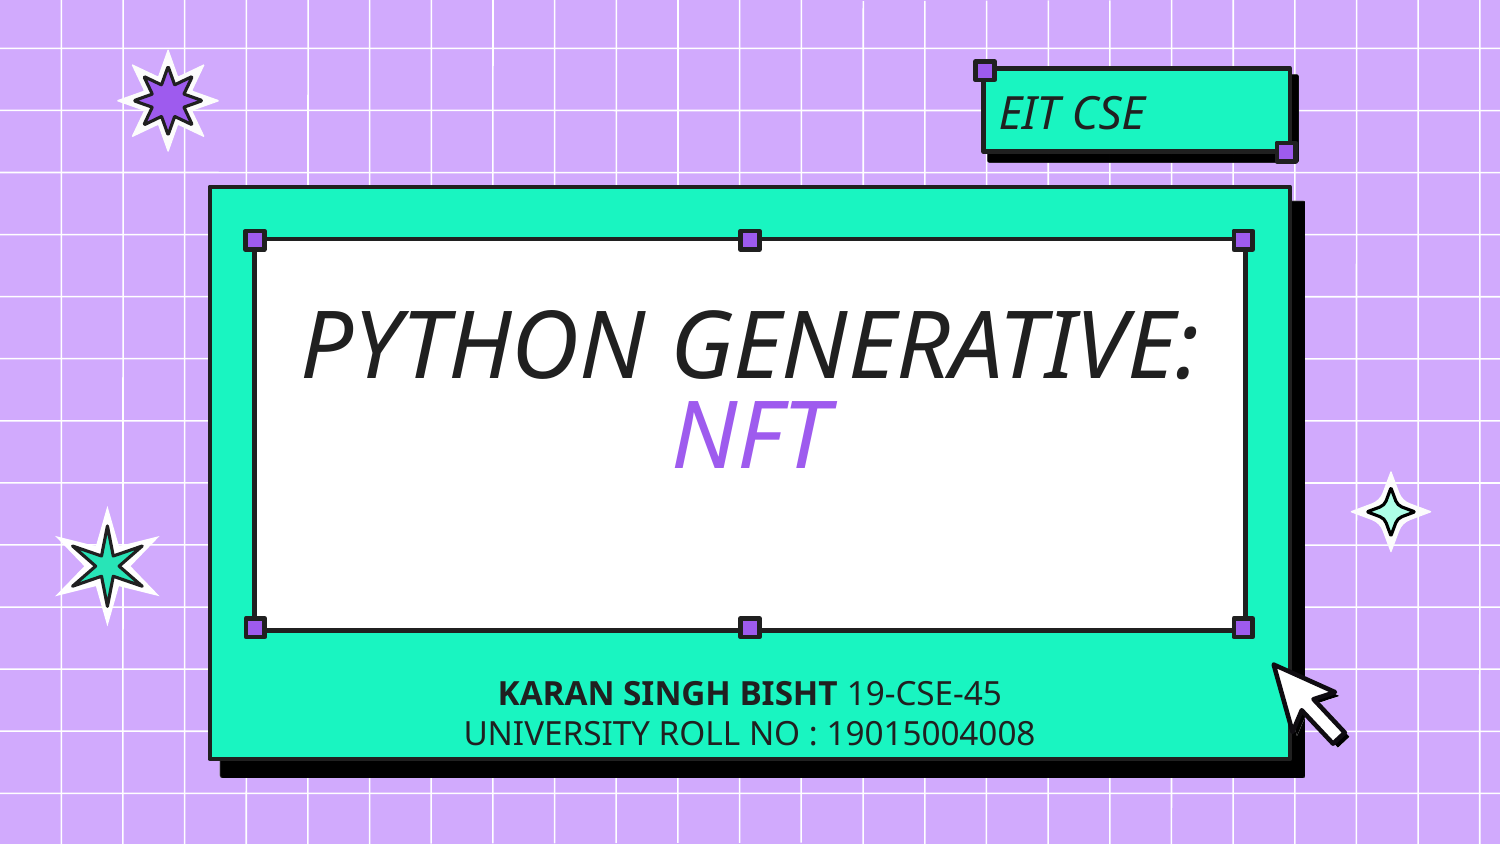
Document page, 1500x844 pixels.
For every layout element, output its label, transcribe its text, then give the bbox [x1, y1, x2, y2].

text_box [1271, 662, 1348, 746]
subtitle KARAN SINGH BISHT 19-CSE-45 UNIVERSITY ROLL NO : 19015004008 [275, 657, 1225, 722]
text_box [975, 61, 995, 80]
text_box [117, 49, 219, 152]
text_box [55, 505, 160, 627]
subtitle EIT CSE [983, 68, 1290, 152]
text_box [1276, 142, 1296, 162]
title PYTHON GENERATIVE: NFT [275, 291, 1225, 592]
text_box [1350, 471, 1432, 553]
